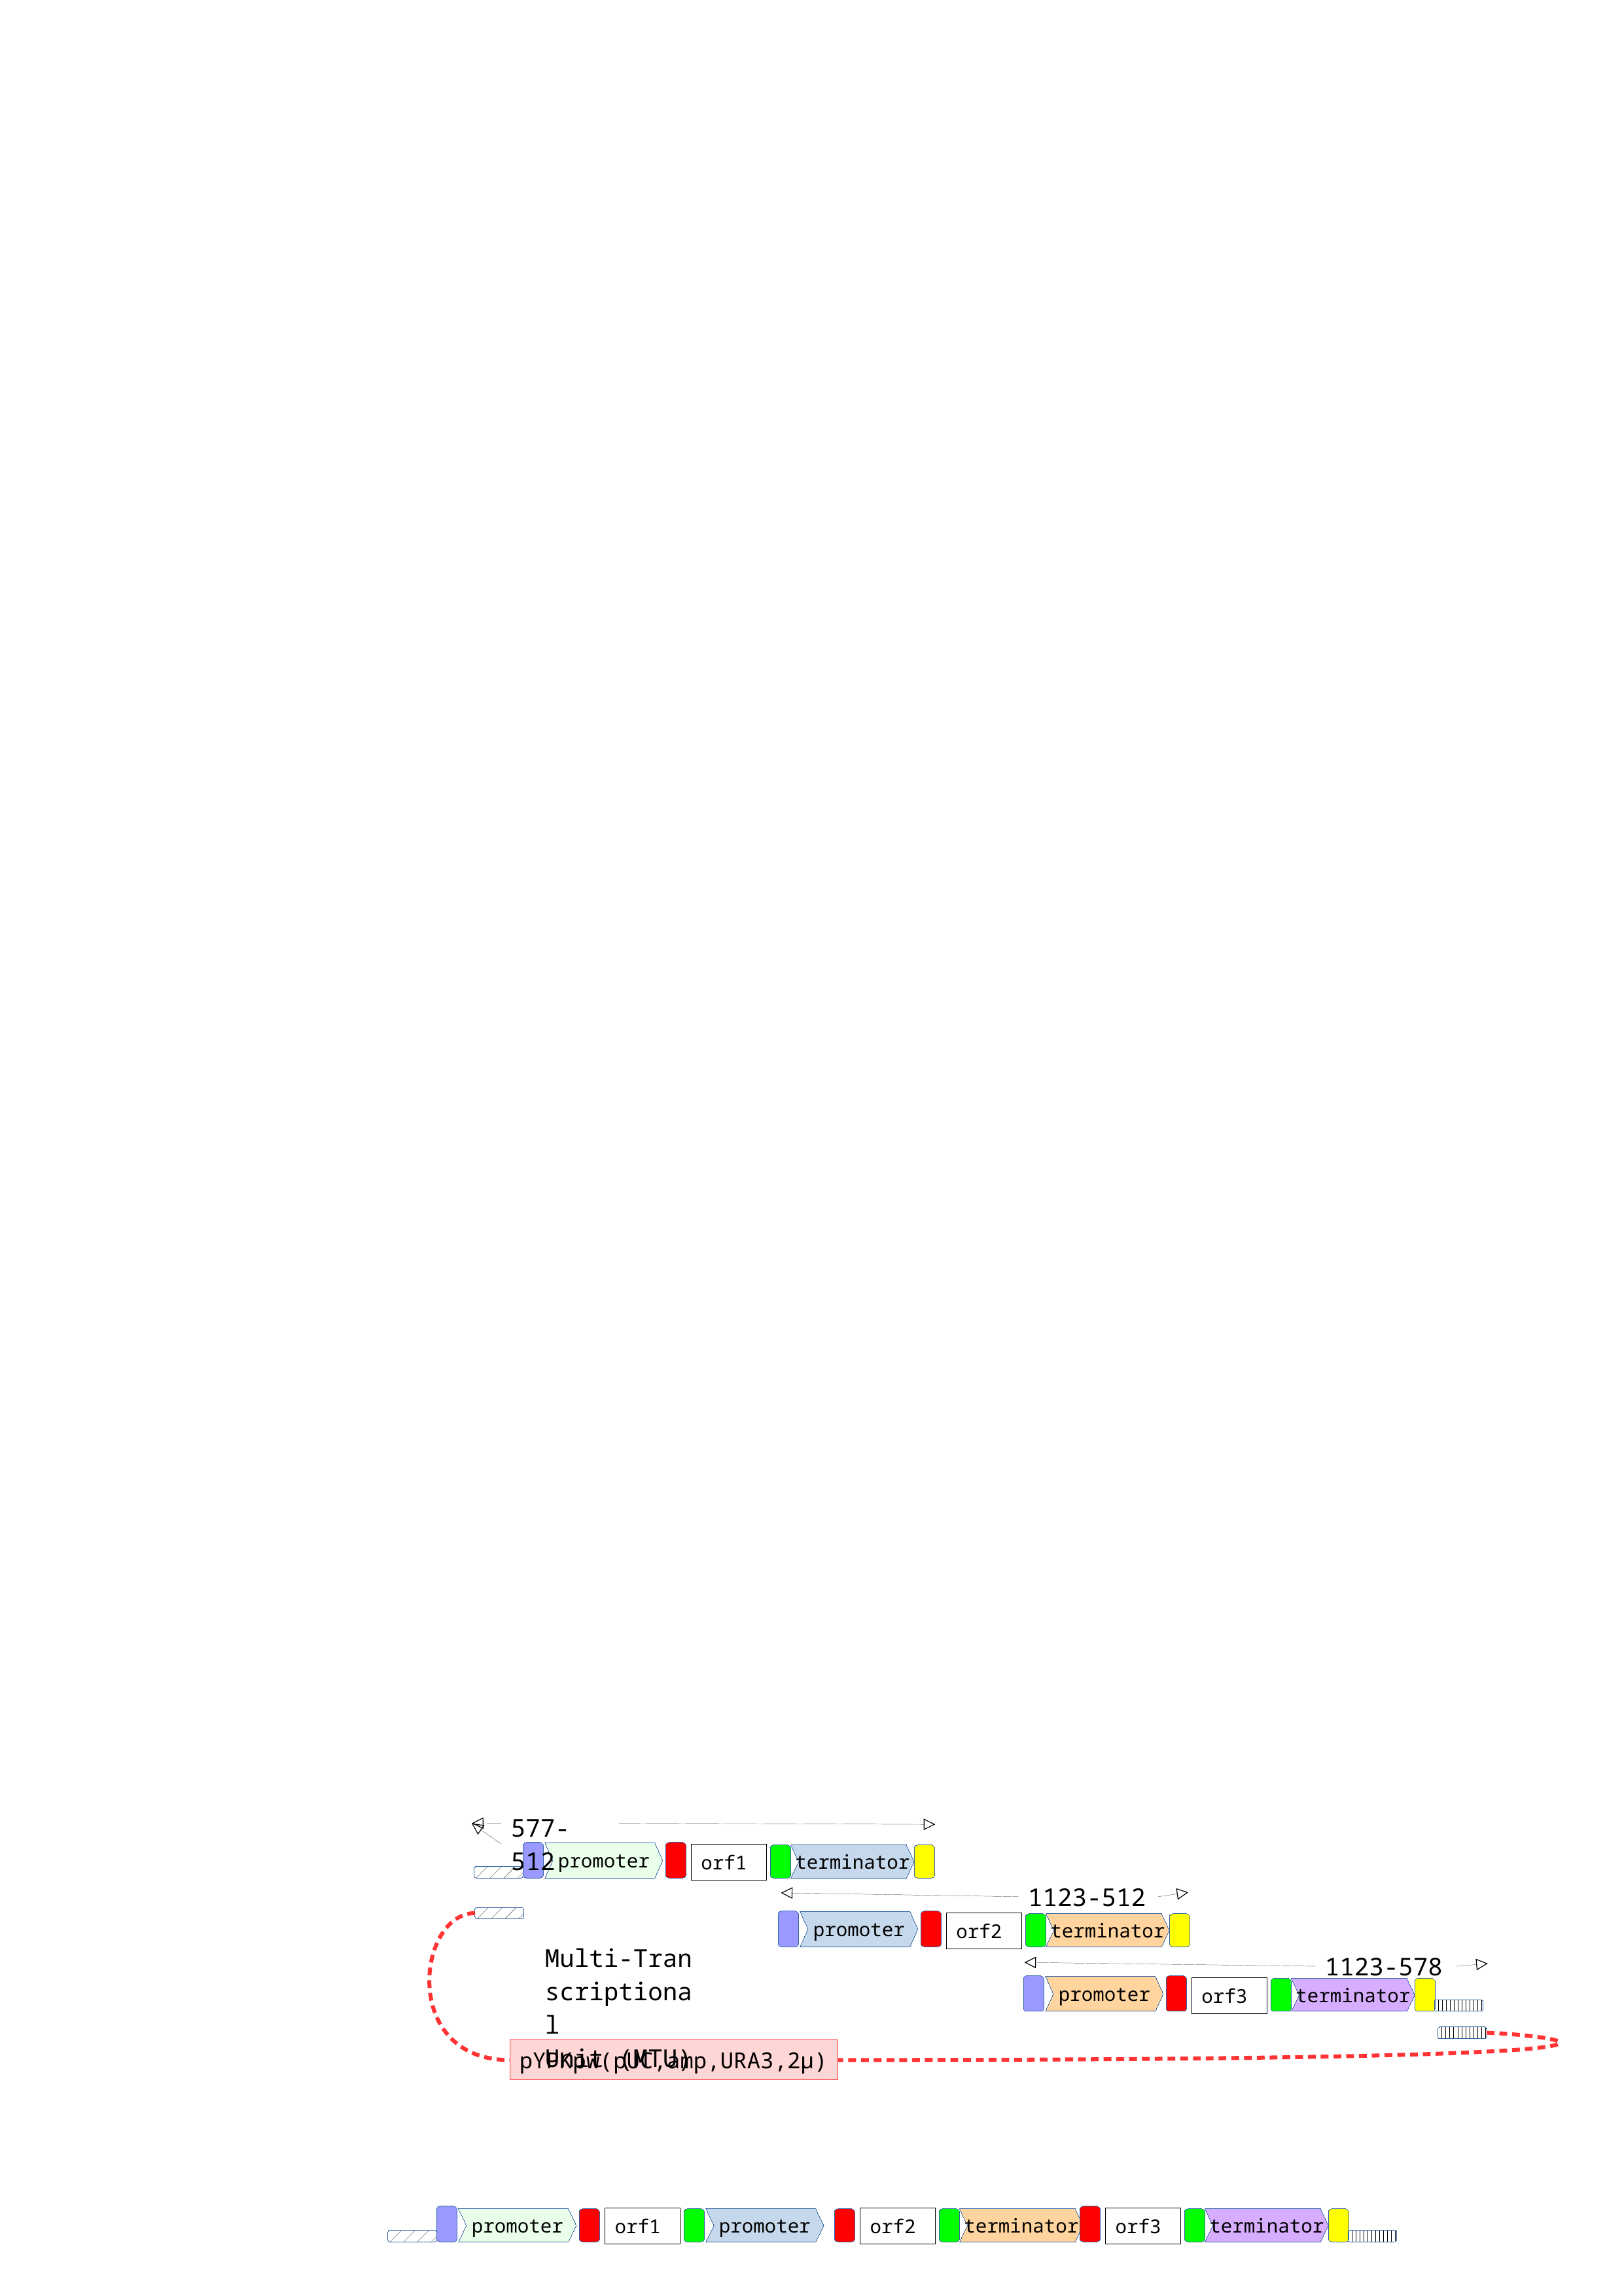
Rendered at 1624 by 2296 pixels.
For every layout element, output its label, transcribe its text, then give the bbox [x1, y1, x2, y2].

text_box orf1 [691, 1844, 767, 1879]
text_box orf1 [605, 2208, 680, 2242]
text_box promoter [544, 1843, 663, 1879]
text_box promoter [458, 2208, 576, 2242]
text_box 577-512 [501, 1805, 620, 1841]
text_box orf3 [1192, 1977, 1267, 2011]
text_box 1123-578 [1315, 1945, 1457, 1979]
text_box [387, 2206, 457, 2242]
text_box [474, 1907, 524, 1919]
text_box promoter [705, 2208, 824, 2242]
text_box [939, 2208, 960, 2242]
text_box terminator [1291, 1978, 1415, 2011]
text_box pYPKpw(pUC,amp,URA3,2µ) [510, 2040, 811, 2075]
text_box Multi-Tran scriptional Unit (MTU) [535, 1936, 717, 2020]
text_box terminator [790, 1845, 915, 1879]
text_box [1328, 2208, 1397, 2242]
text_box [1415, 1979, 1483, 2011]
text_box [1166, 1975, 1187, 2011]
text_box orf3 [1105, 2208, 1181, 2242]
text_box promoter [1045, 1976, 1163, 2011]
text_box [921, 1911, 942, 1947]
text_box [1080, 2206, 1101, 2242]
text_box [684, 2208, 705, 2242]
text_box terminator [1205, 2208, 1329, 2242]
text_box [1169, 1913, 1190, 1947]
text_box 1123-512 [1018, 1875, 1159, 1910]
text_box orf2 [946, 1913, 1022, 1947]
text_box terminator [1046, 1913, 1170, 1947]
text_box [1023, 1975, 1044, 2011]
text_box orf2 [860, 2208, 936, 2242]
text_box [1438, 2026, 1487, 2039]
text_box [1025, 1913, 1046, 1947]
text_box [665, 1842, 686, 1879]
text_box [1184, 2208, 1205, 2242]
text_box [1271, 1978, 1292, 2011]
text_box [770, 1845, 791, 1879]
text_box [914, 1845, 935, 1879]
text_box [778, 1911, 799, 1947]
text_box [579, 2208, 600, 2242]
text_box terminator [959, 2208, 1080, 2242]
text_box [834, 2208, 855, 2242]
text_box [474, 1842, 544, 1879]
text_box promoter [800, 1911, 918, 1947]
